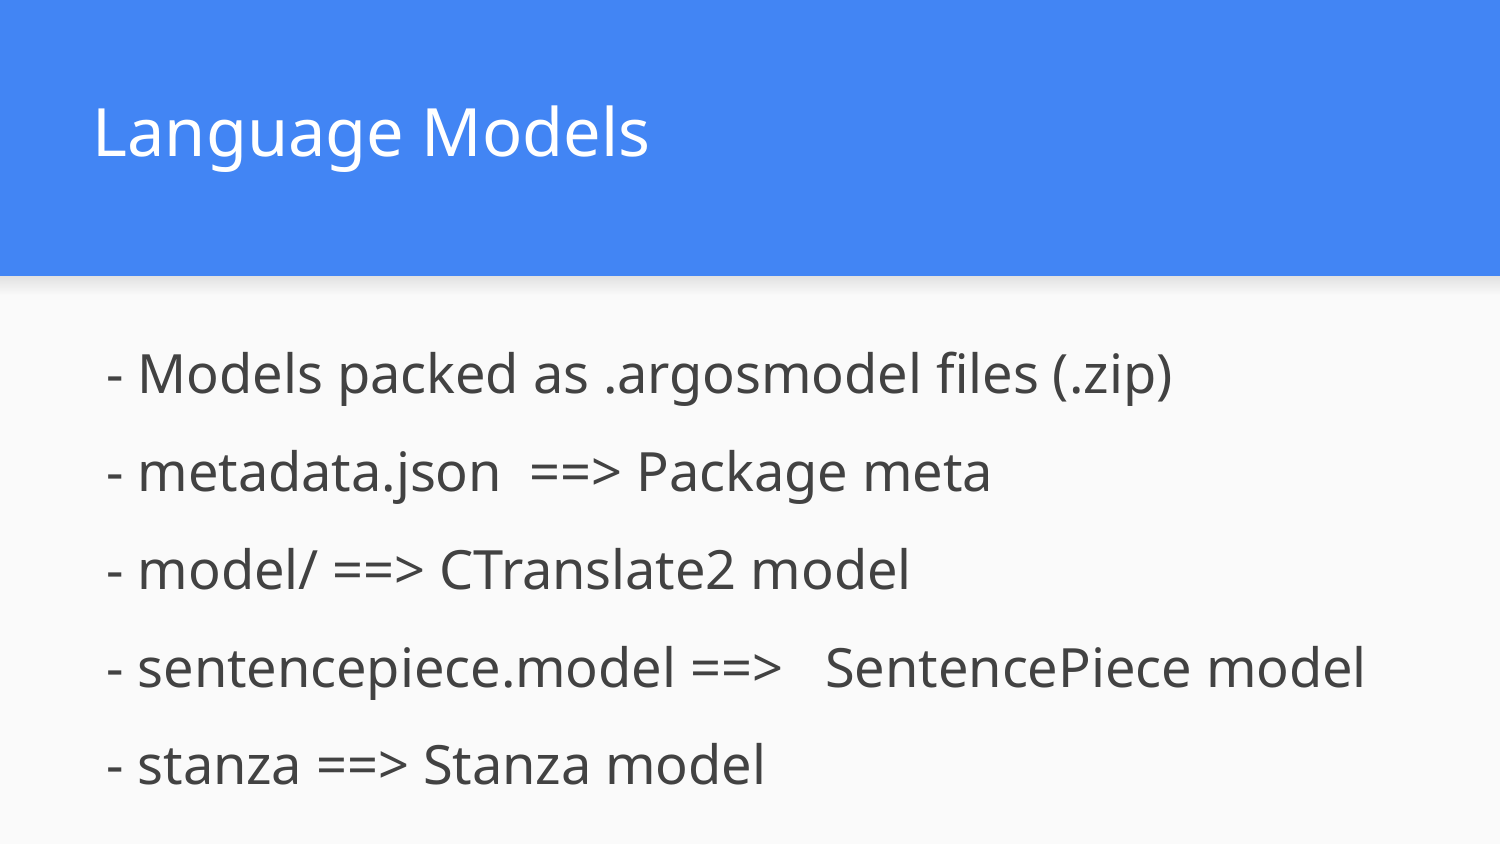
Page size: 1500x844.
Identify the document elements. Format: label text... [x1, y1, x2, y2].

list - Models packed as .argosmodel files (.zip) - metadata.json ==> Package meta - model/ ==> CTranslate2 model - sentencepiece.model ==> SentencePiece model - stanza ==> Stanza model [77, 314, 1427, 820]
title Language Models [77, 58, 1427, 185]
